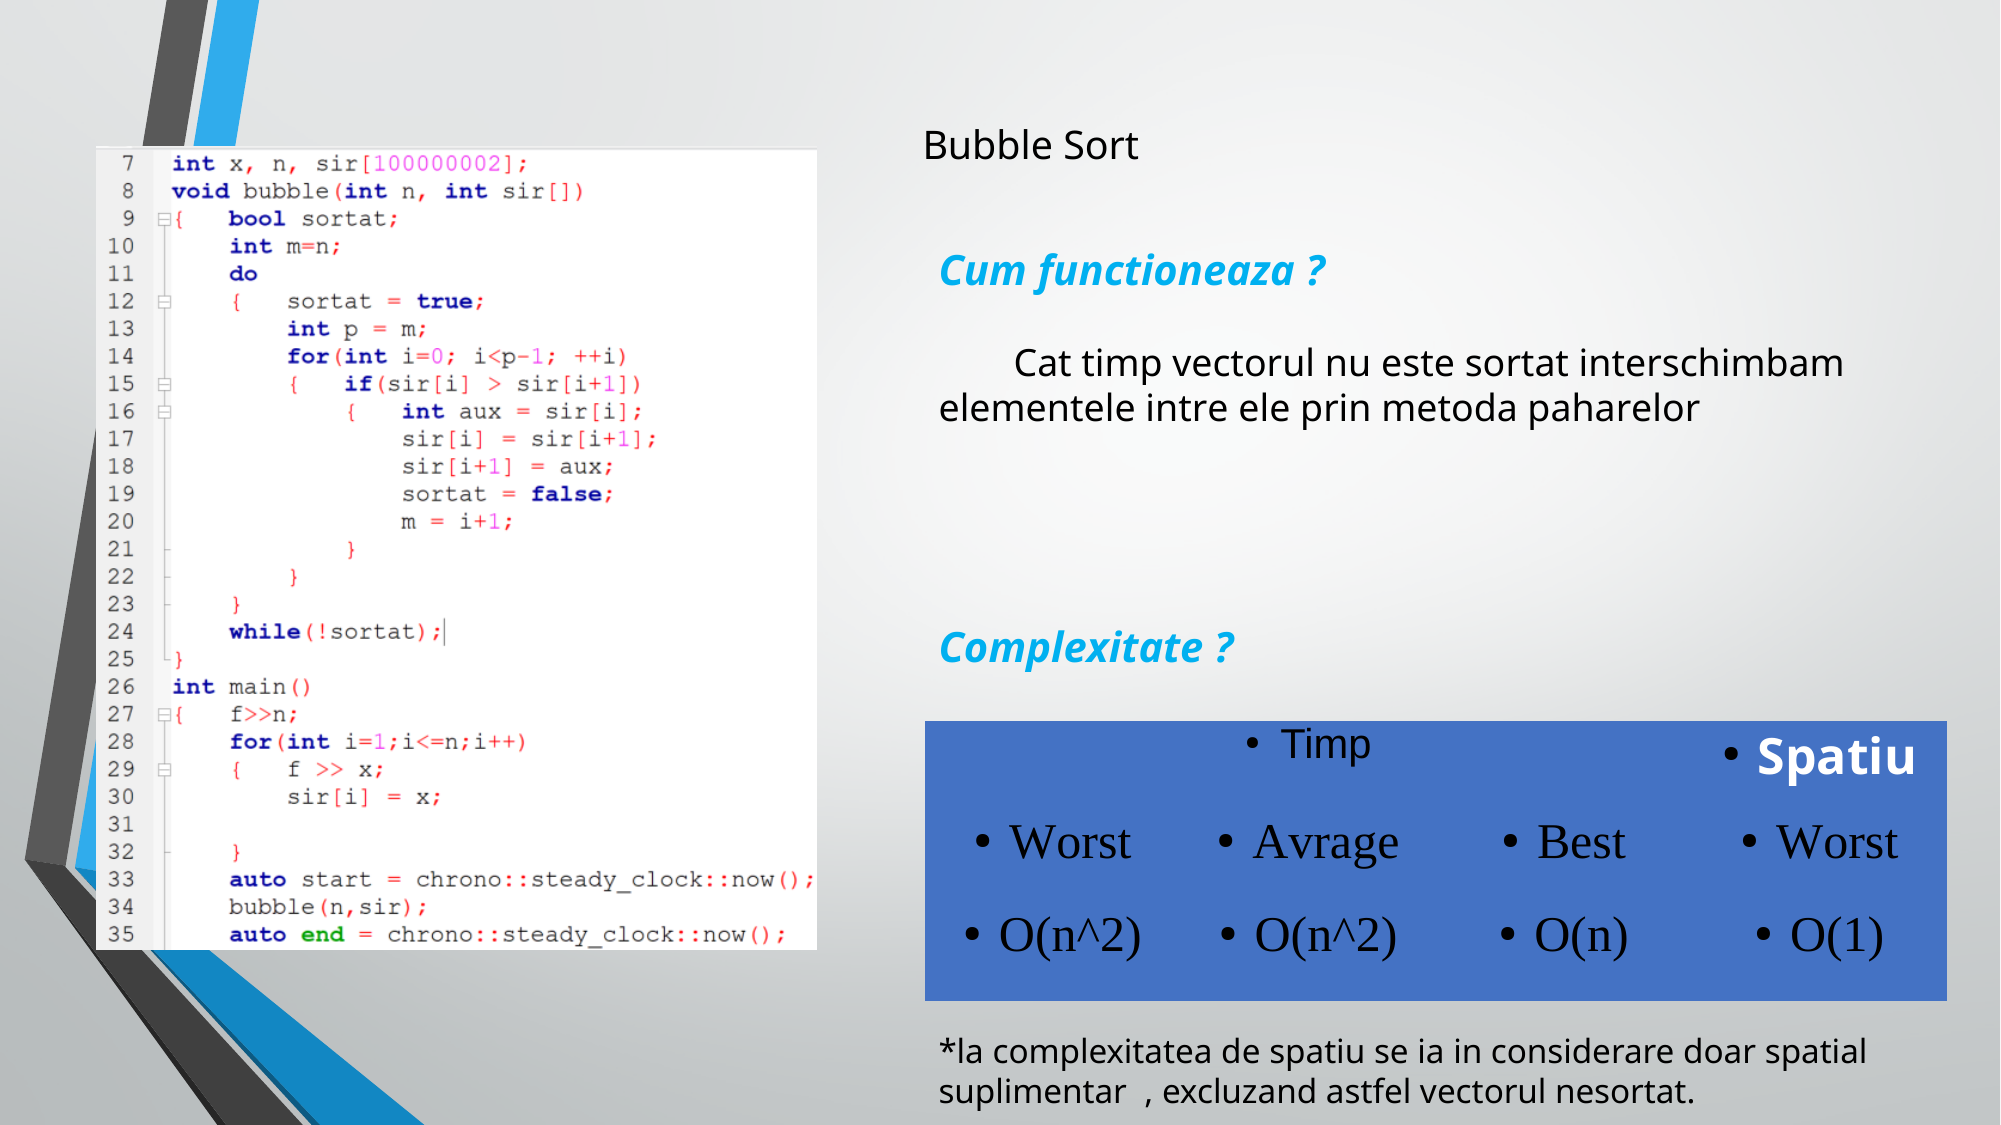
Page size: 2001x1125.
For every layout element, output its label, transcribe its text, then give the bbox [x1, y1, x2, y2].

table_cell O(n^2) [925, 907, 1180, 1001]
title Bubble Sort [243, 112, 1819, 175]
picture [96, 147, 817, 950]
table_cell Avrage [1180, 814, 1436, 907]
table_cell O(n) [1436, 907, 1692, 1001]
table_cell Best [1436, 814, 1692, 907]
text_box Complexitate ? *la complexitatea de spatiu se ia in considerare doar spatial suplimentar , excluzand astfel vectorul nesortat. [923, 613, 1989, 1124]
table_cell O(n^2) [1180, 907, 1436, 1001]
table_cell O(1) [1692, 907, 1947, 1001]
table_header Timp [925, 721, 1692, 814]
text_box Cum functioneaza ? Cat timp vectorul nu este sortat interschimbam elementele intre ele prin metoda paharelor [923, 236, 1864, 530]
table_header Spatiu [1692, 721, 1947, 814]
table_cell Worst [1692, 814, 1947, 907]
table_cell Worst [925, 814, 1180, 907]
